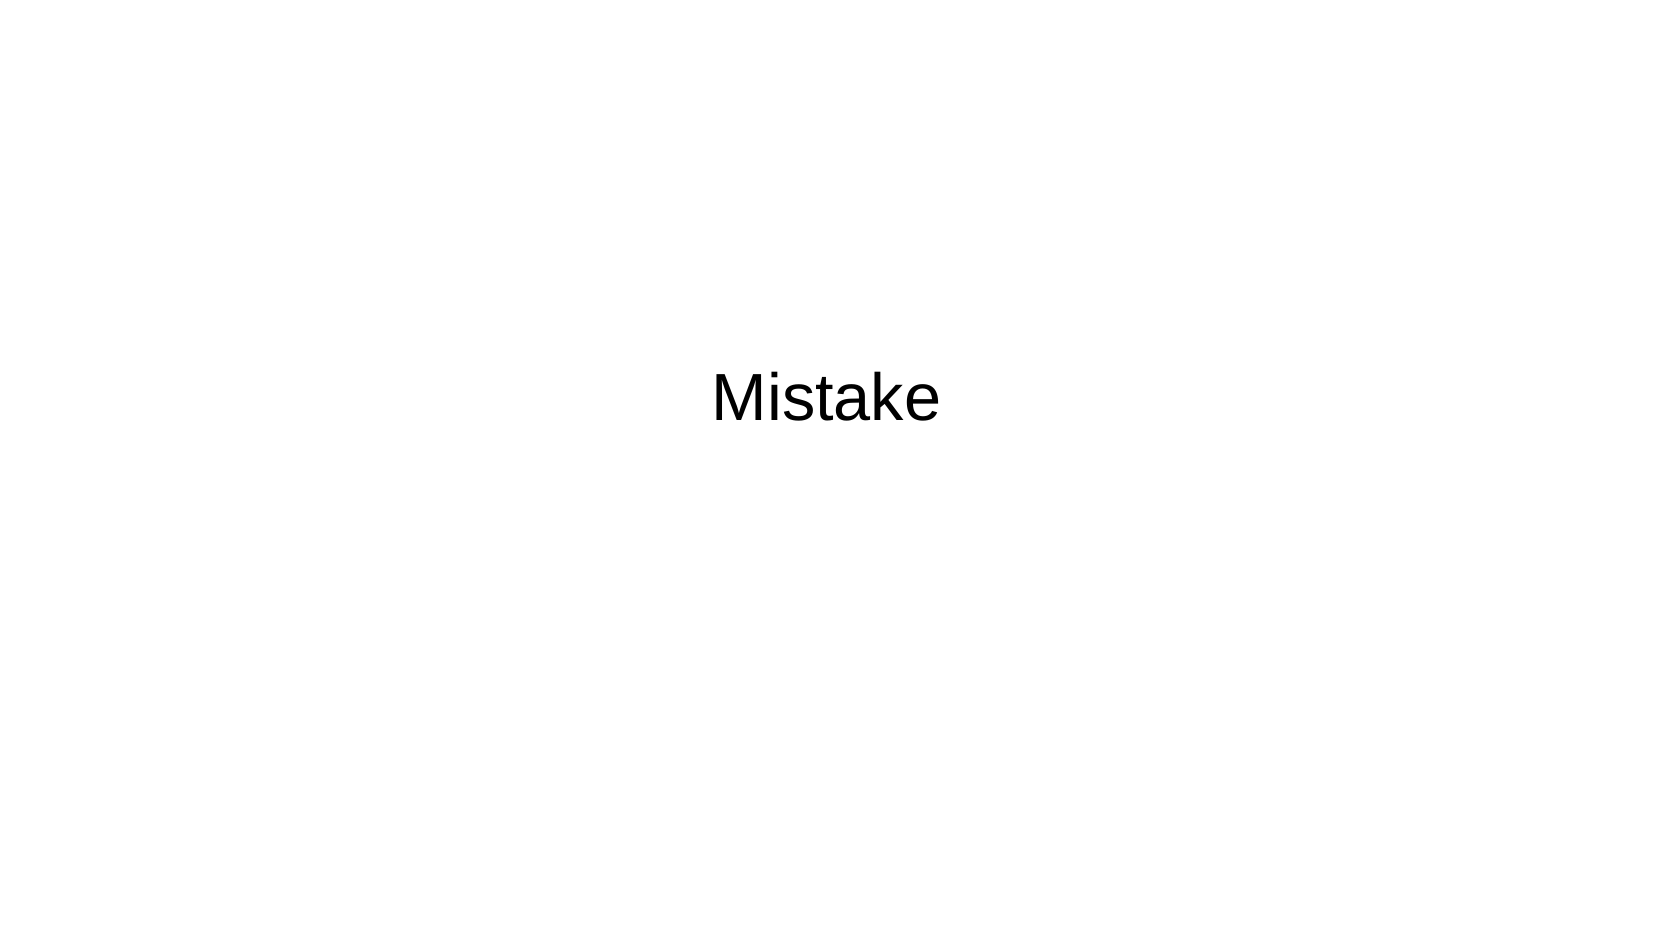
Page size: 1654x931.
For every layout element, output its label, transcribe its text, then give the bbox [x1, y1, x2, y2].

subtitle Mistake [82, 37, 1571, 757]
